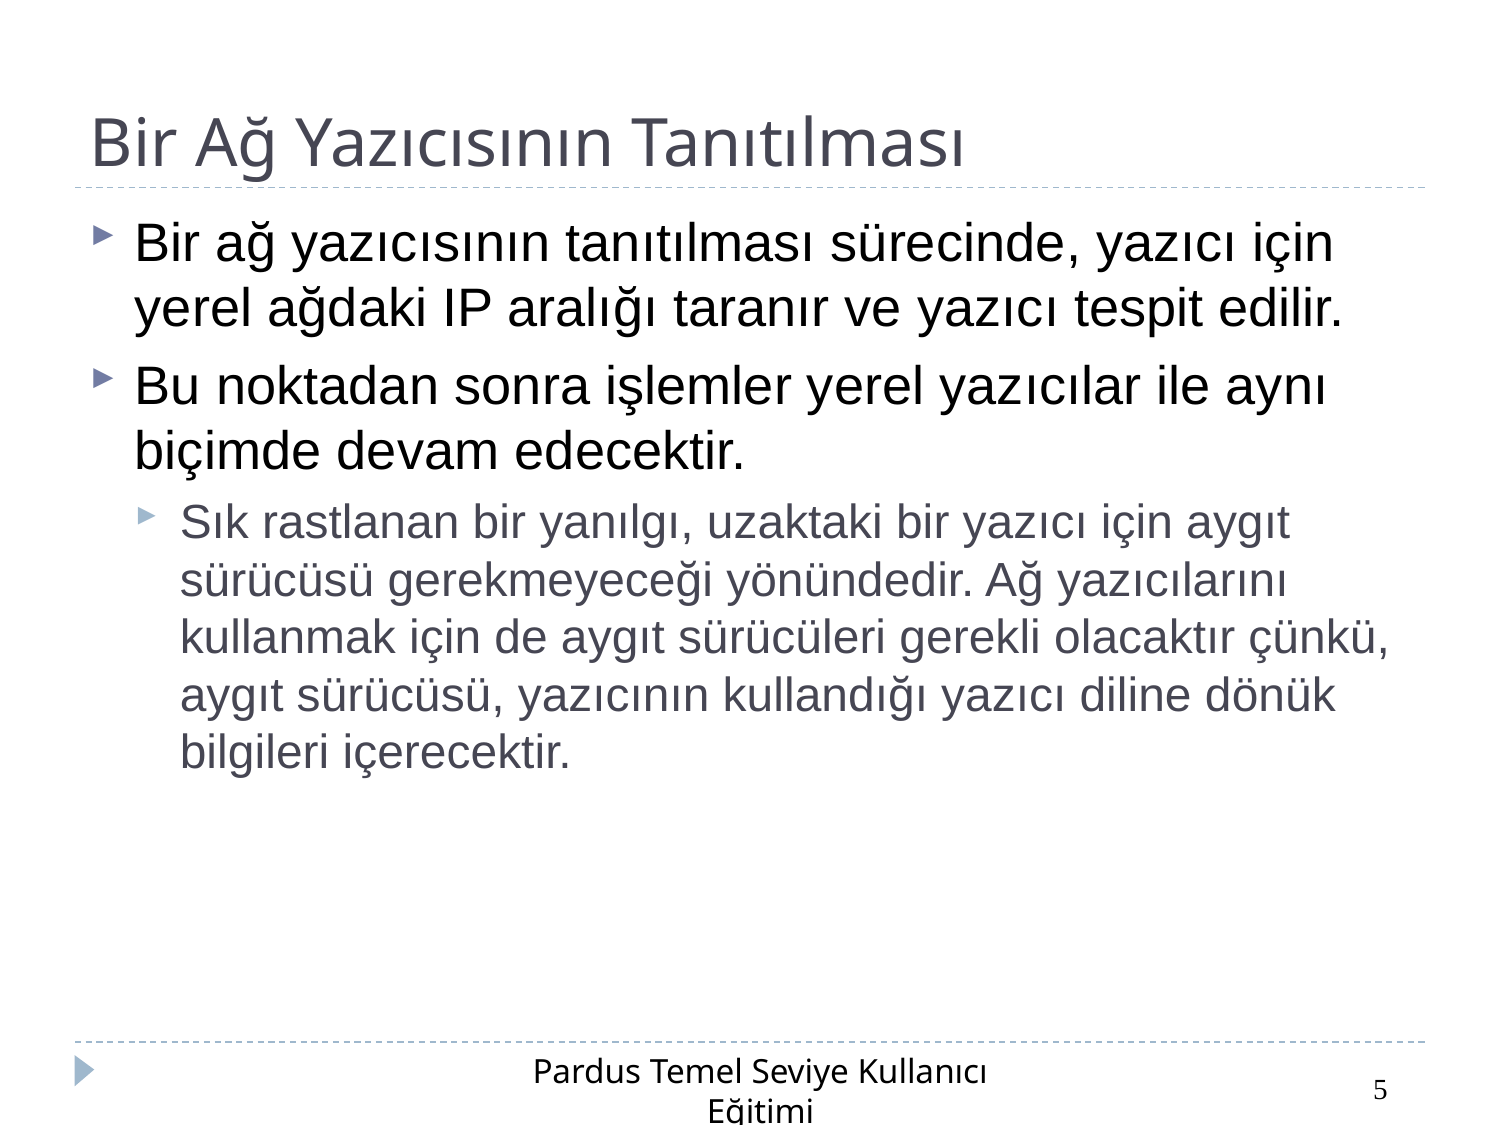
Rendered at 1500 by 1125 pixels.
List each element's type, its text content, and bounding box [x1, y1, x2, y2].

list Bir ağ yazıcısının tanıtılması sürecinde, yazıcı için yerel ağdaki IP aralığı taranır ve yazıcı tespit edilir. Bu noktadan sonra işlemler yerel yazıcılar ile aynı biçimde devam edecektir. Sık rastlanan bir yanılgı, uzaktaki bir yazıcı için aygıt sürücüsü gerekmeyeceği yönündedir. Ağ yazıcılarını kullanmak için de aygıt sürücüleri gerekli olacaktır çünkü, aygıt sürücüsü, yazıcının kullandığı yazıcı diline dönük bilgileri içerecektir. [75, 200, 1425, 1010]
title Bir Ağ Yazıcısının Tanıtılması [75, 24, 1425, 188]
